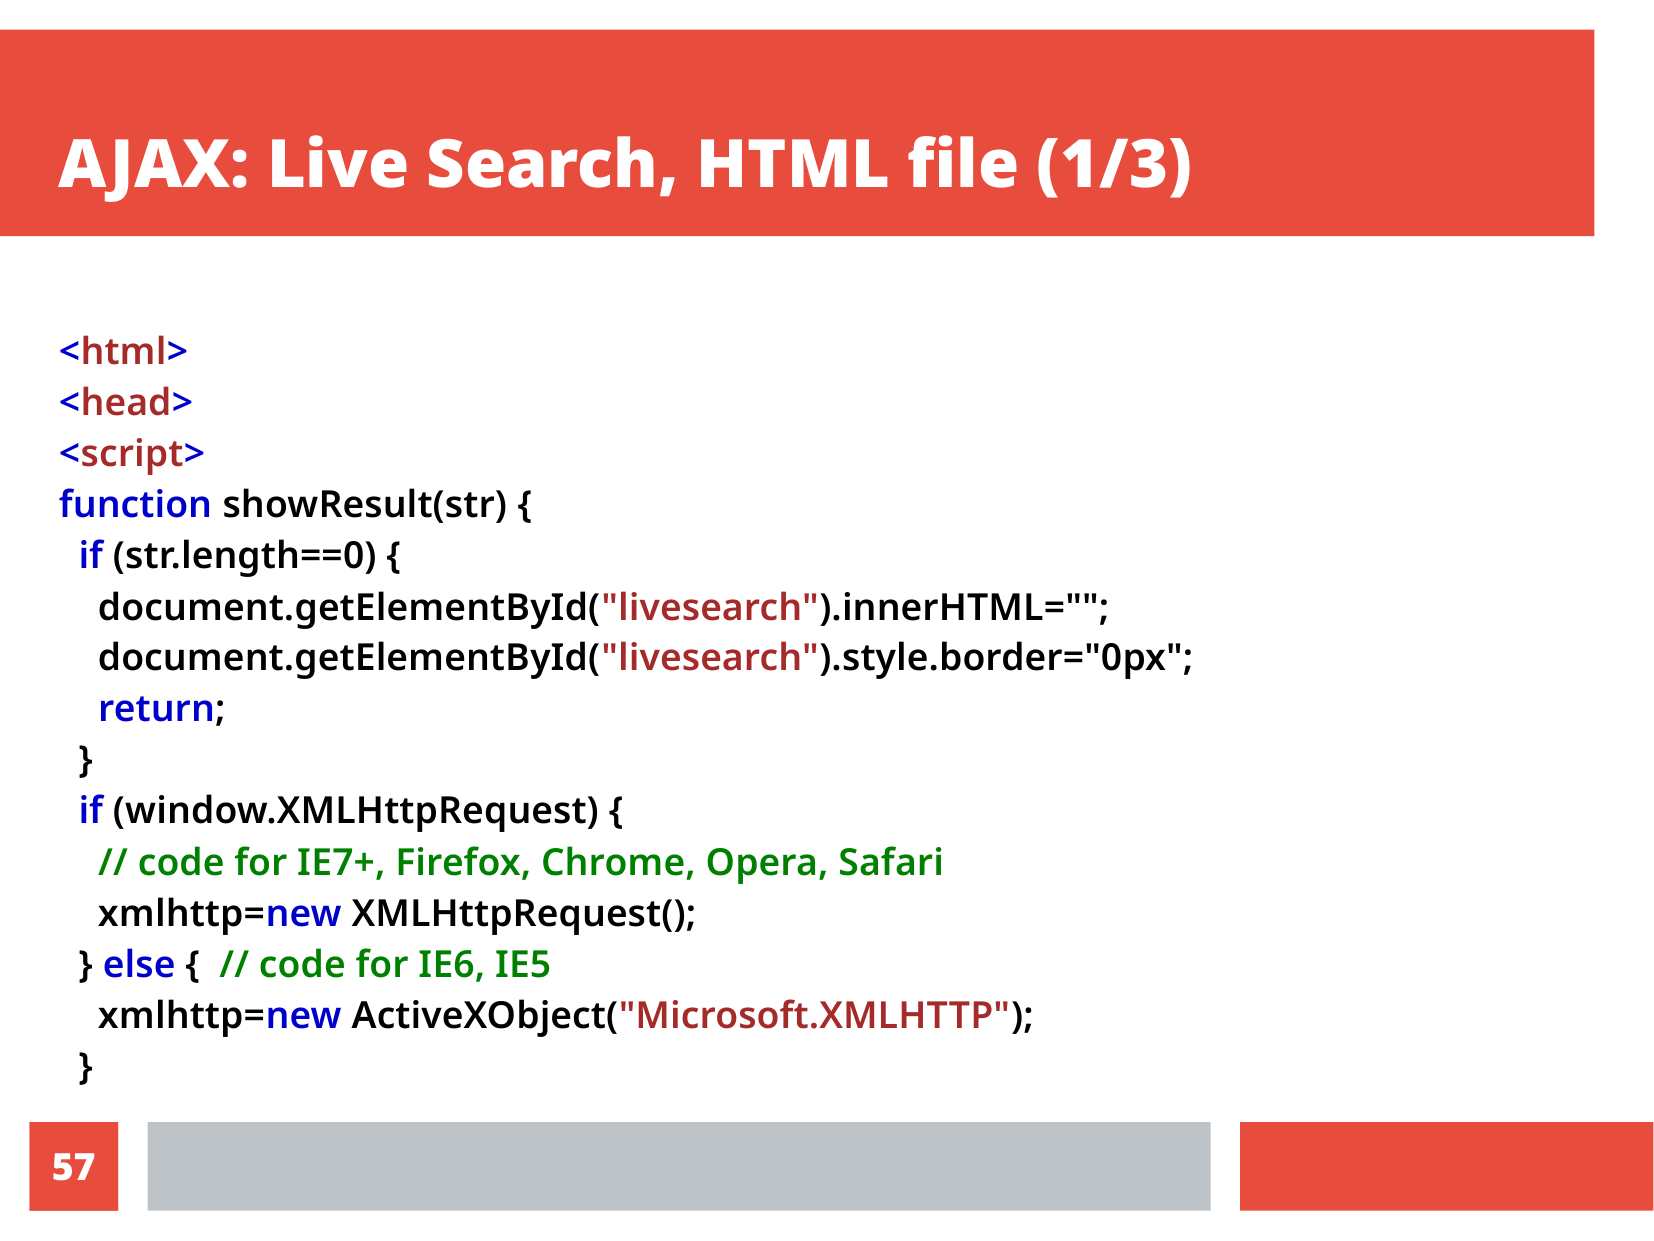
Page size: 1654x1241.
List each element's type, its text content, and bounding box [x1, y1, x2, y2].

title AJAX: Live Search, HTML file (1/3) [59, 59, 1595, 207]
list <html> <head> <script> function showResult(str) { if (str.length==0) { document.getElementById("livesearch").innerHTML=""; document.getElementById("livesearch").style.border="0px"; return; } if (window.XMLHttpRequest) { // code for IE7+, Firefox, Chrome, Opera, Safari xmlhttp=new XMLHttpRequest(); } else { // code for IE6, IE5 xmlhttp=new ActiveXObject("Microsoft.XMLHTTP"); } [59, 324, 1565, 1093]
